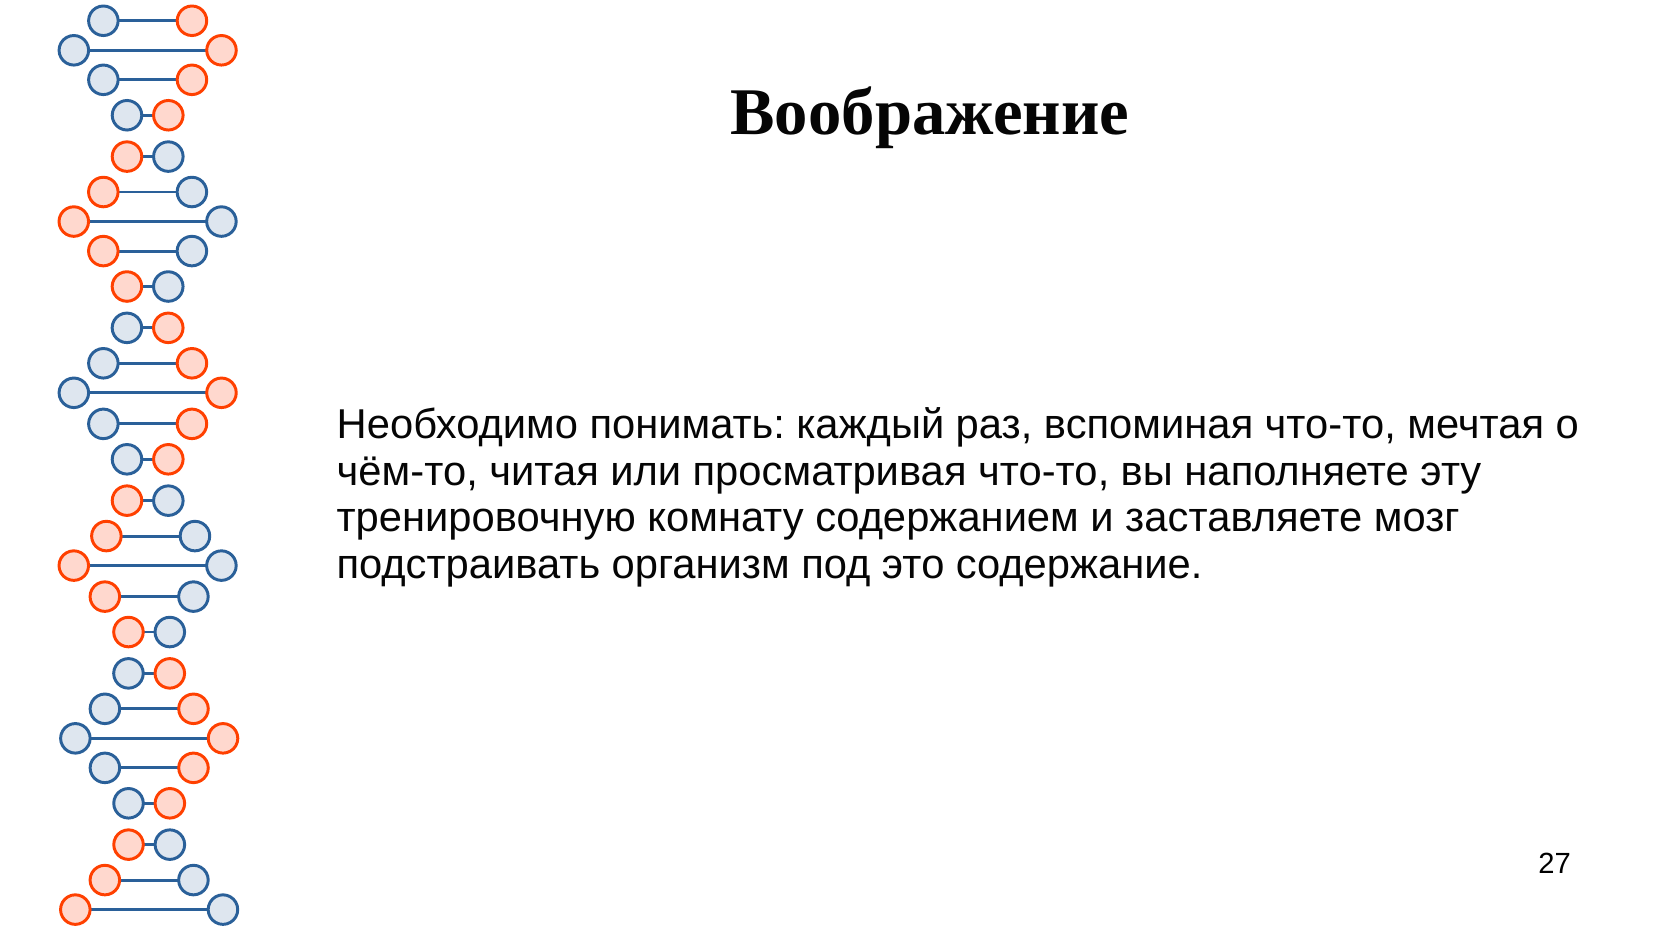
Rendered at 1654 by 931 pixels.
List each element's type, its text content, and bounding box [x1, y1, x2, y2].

list Необходимо понимать: каждый раз, вспоминая что-то, мечтая о чём-то, читая или просматривая что-то, вы наполняете эту тренировочную комнату содержанием и заставляете мозг подстраивать организм под это содержание. [265, 224, 1595, 764]
title Воображение [265, 35, 1595, 189]
